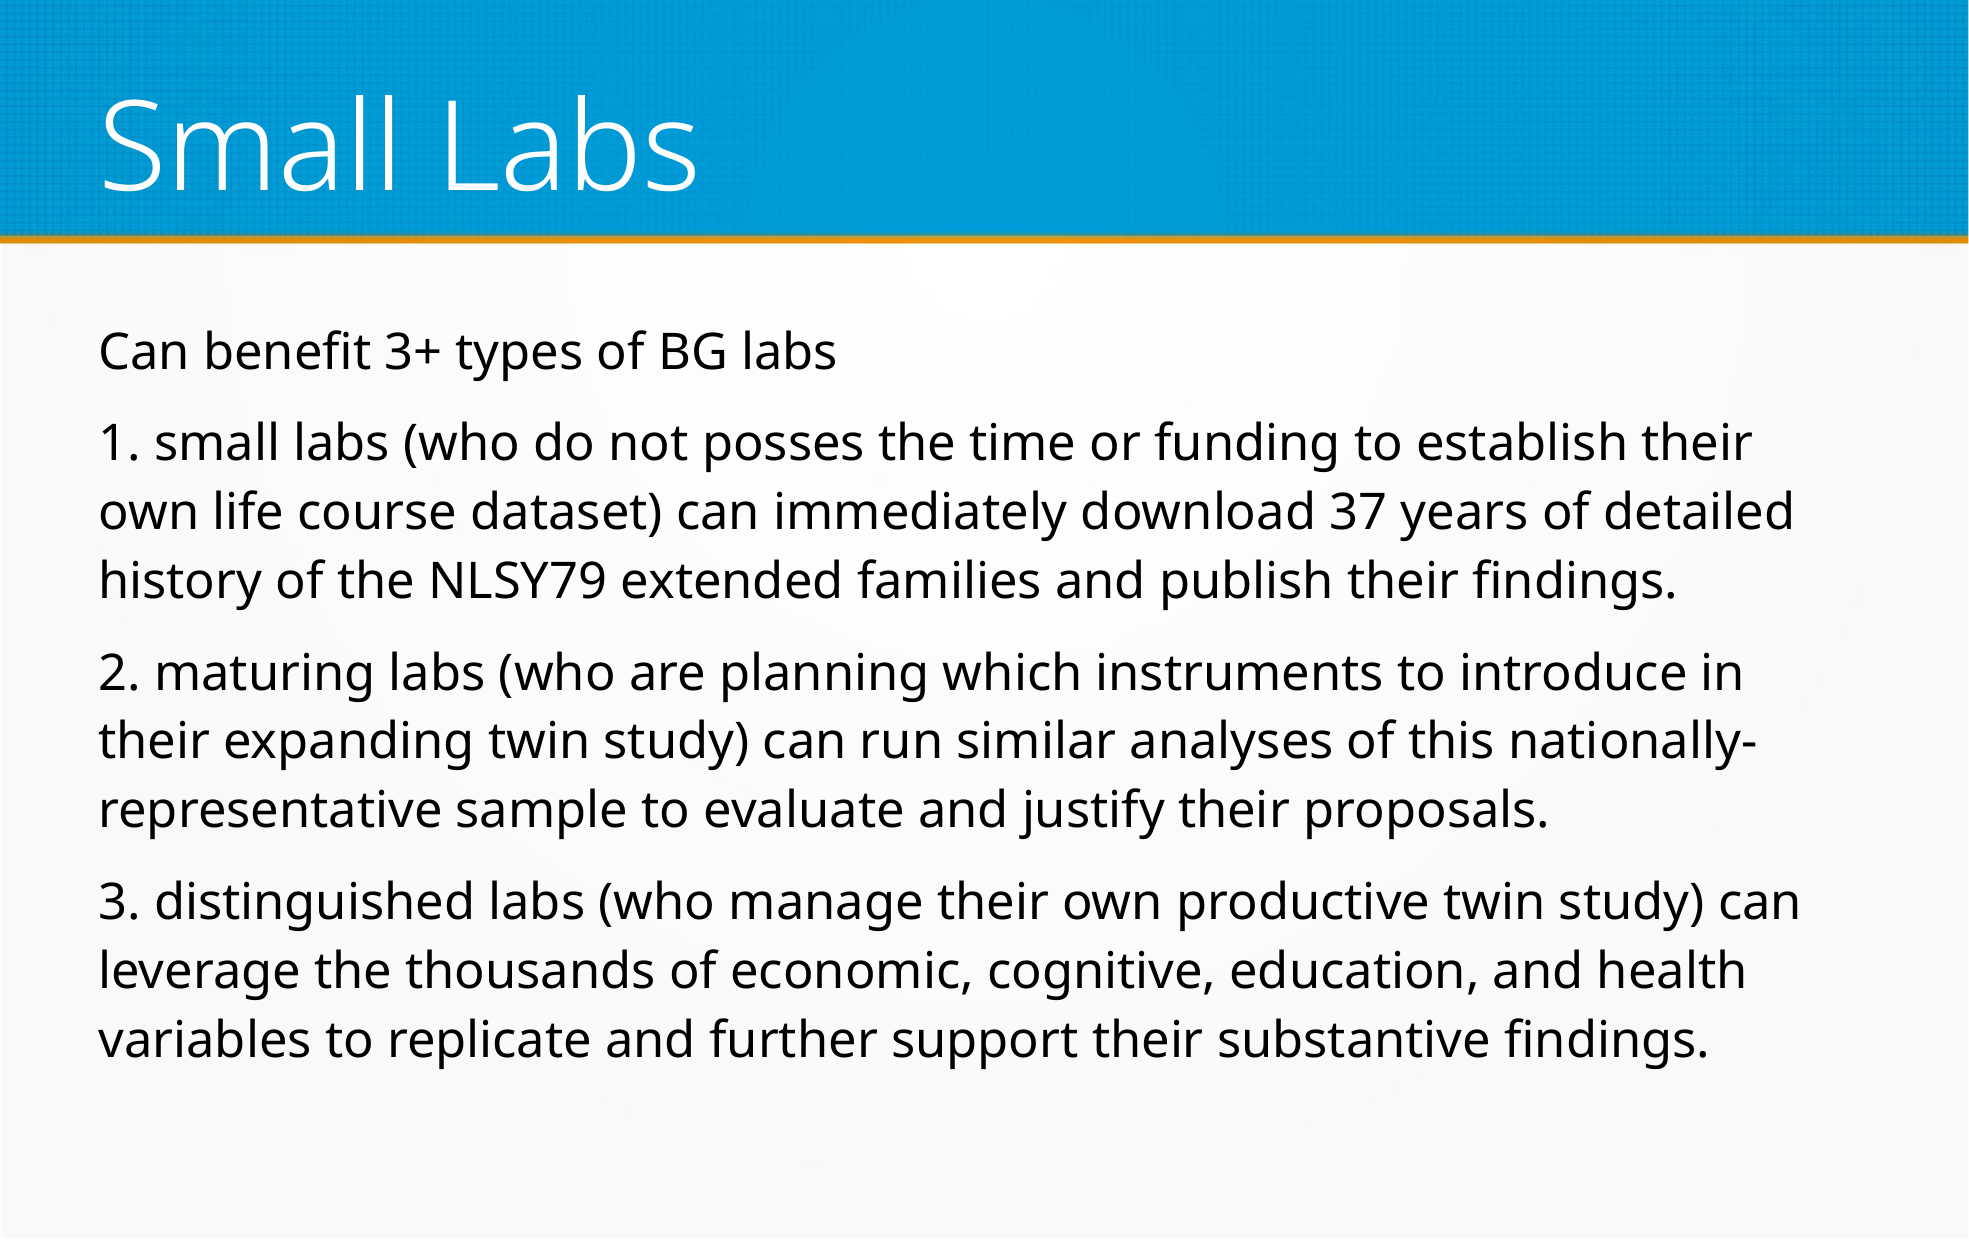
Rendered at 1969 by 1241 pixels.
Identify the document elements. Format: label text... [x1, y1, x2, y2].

list Can benefit 3+ types of BG labs 1. small labs (who do not posses the time or funding to establish their own life course dataset) can immediately download 37 years of detailed history of the NLSY79 extended families and publish their findings. 2. maturing labs (who are planning which instruments to introduce in their expanding twin study) can run similar analyses of this nationally-representative sample to evaluate and justify their proposals. 3. distinguished labs (who manage their own productive twin study) can leverage the thousands of economic, cognitive, education, and health variables to replicate and further support their substantive findings. [98, 315, 1861, 1081]
picture [0, 233, 1969, 1241]
title Small Labs [98, 19, 1870, 227]
